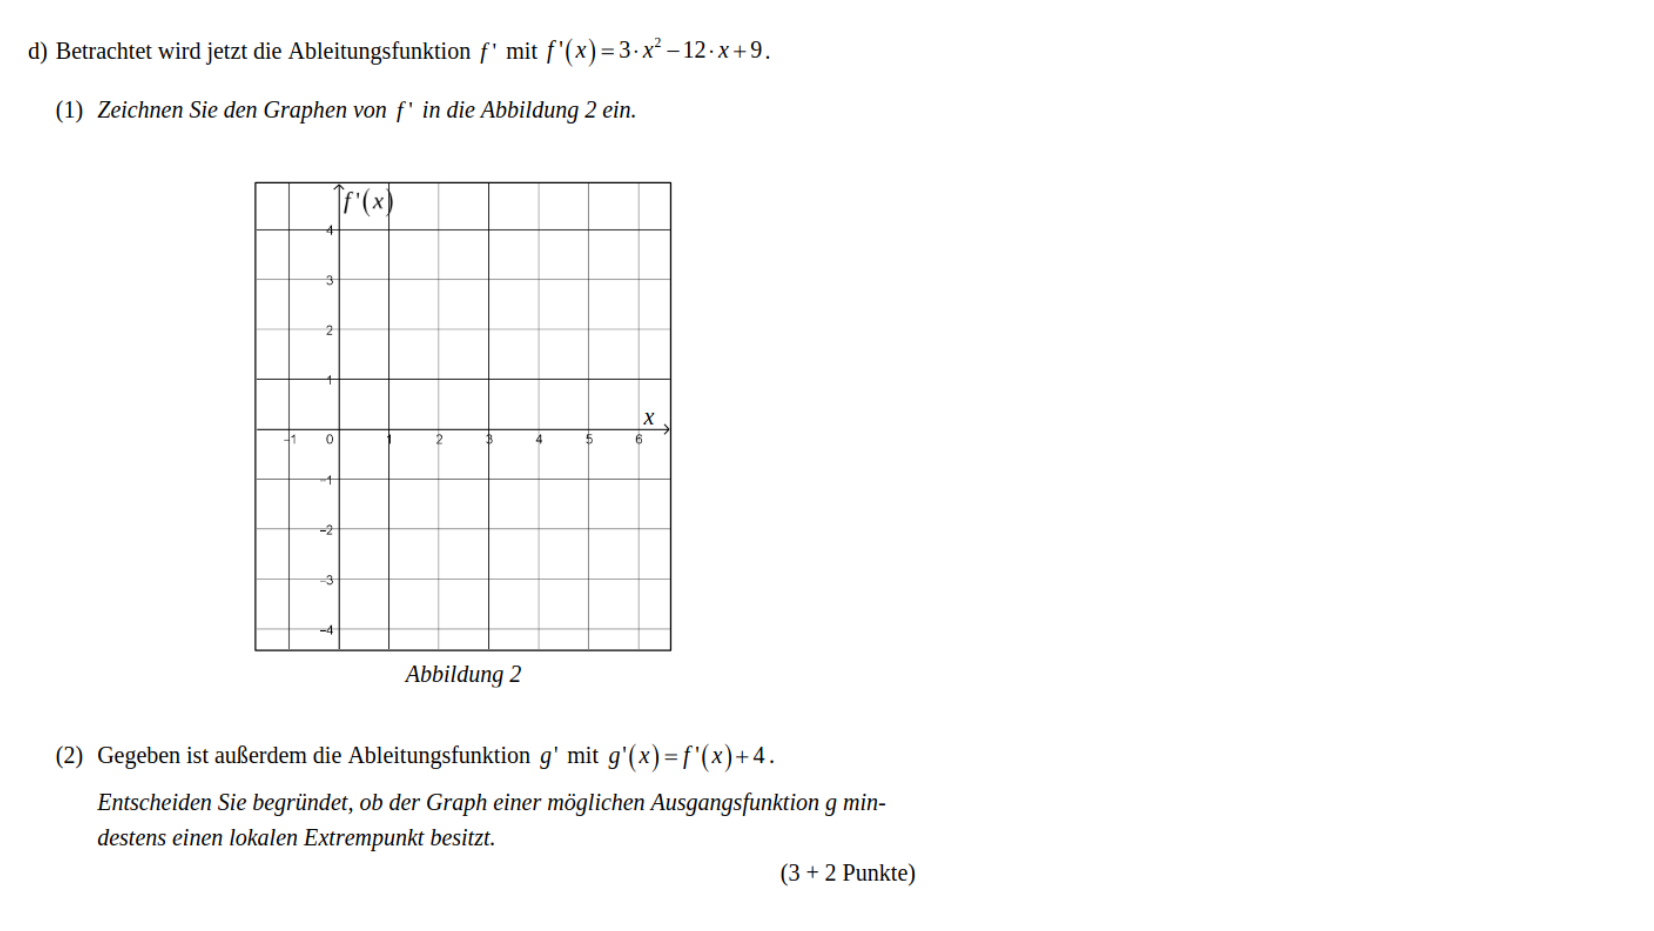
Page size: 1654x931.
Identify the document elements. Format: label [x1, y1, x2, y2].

picture [9, 26, 944, 909]
